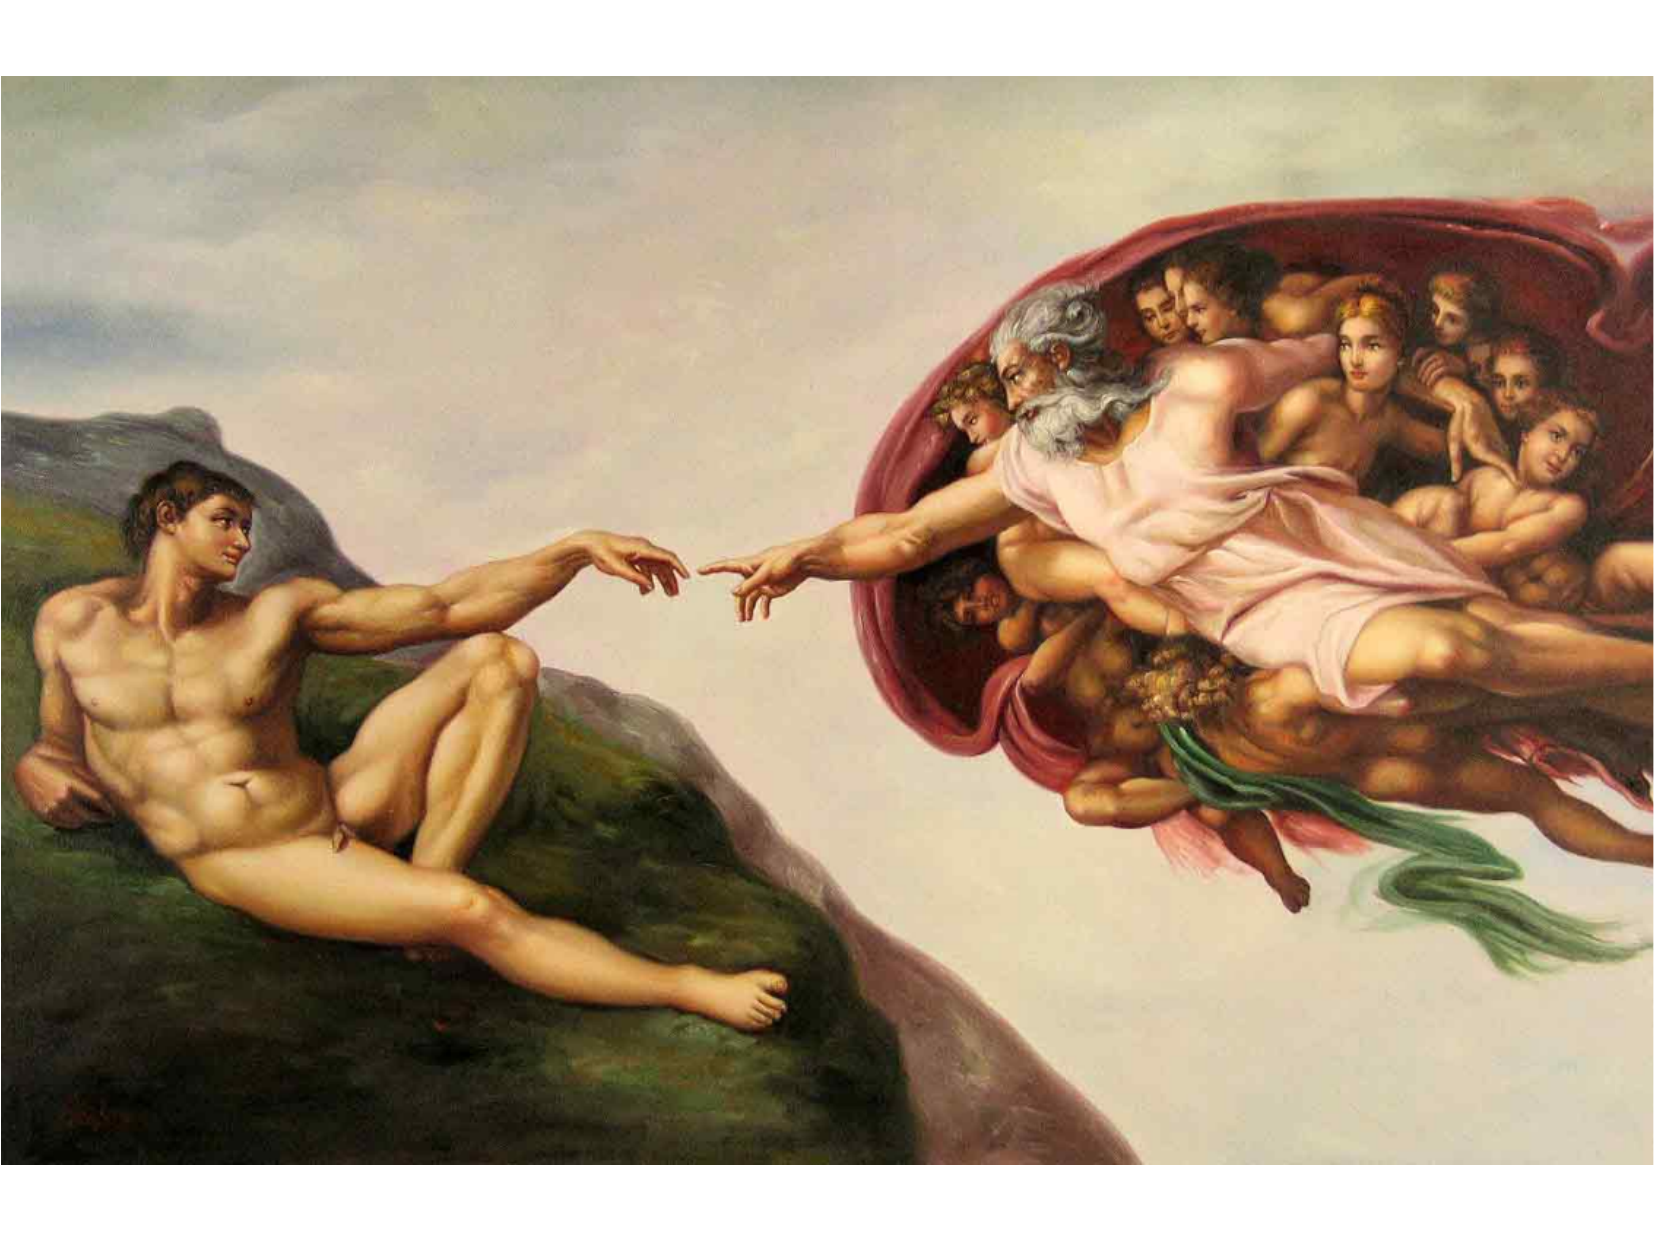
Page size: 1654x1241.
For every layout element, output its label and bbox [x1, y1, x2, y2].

picture [1, 76, 1654, 1165]
